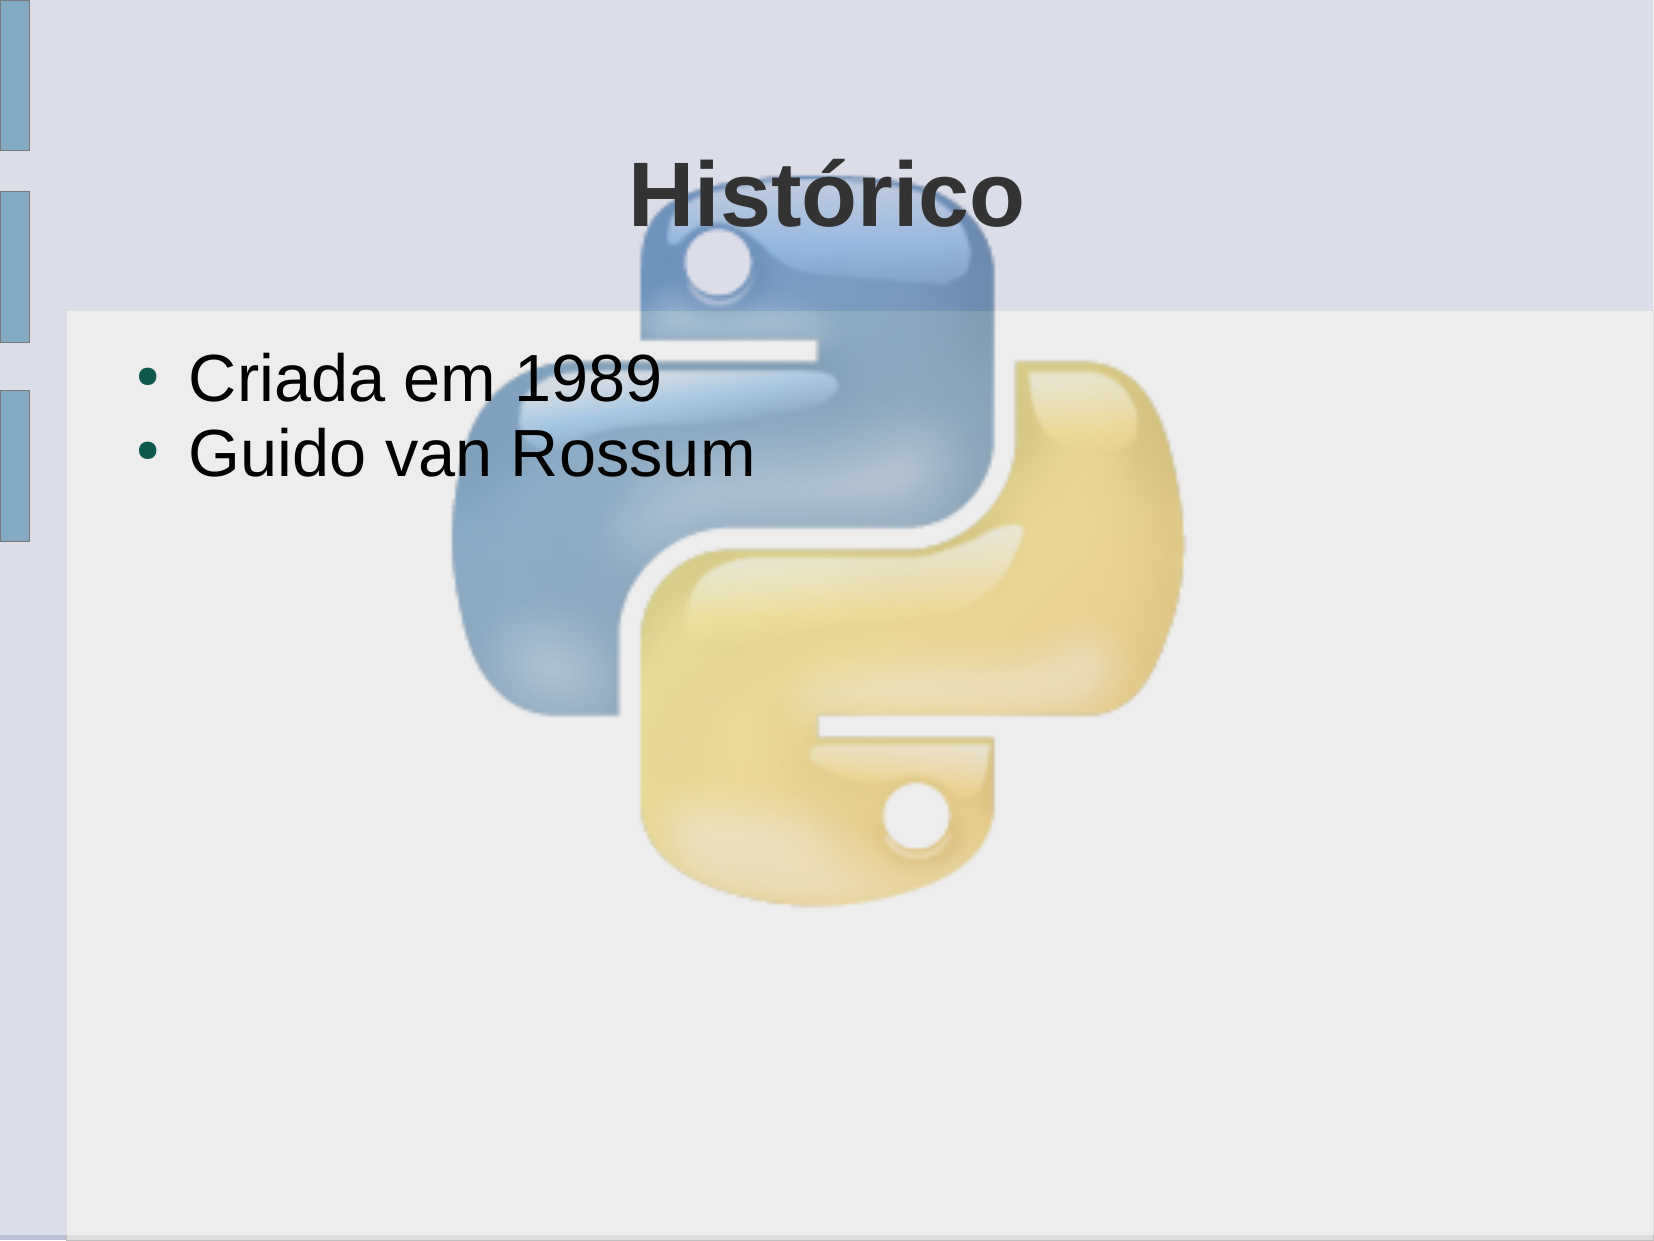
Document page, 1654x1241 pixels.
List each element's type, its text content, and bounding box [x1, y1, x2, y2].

title Histórico [121, 91, 1534, 299]
list Criada em 1989 Guido van Rossum [118, 340, 1531, 1123]
picture [0, 0, 1654, 1235]
